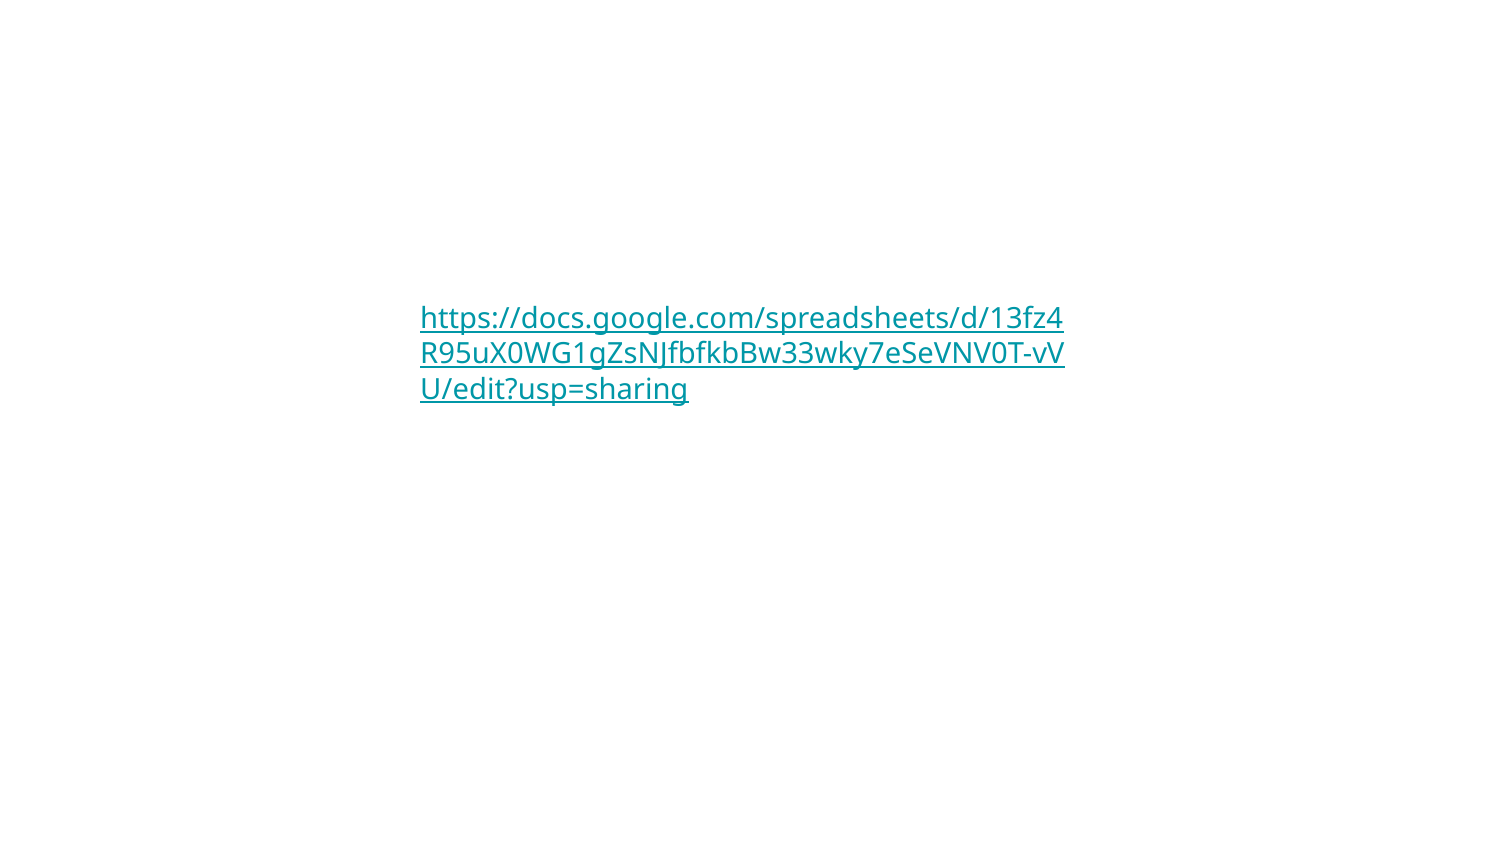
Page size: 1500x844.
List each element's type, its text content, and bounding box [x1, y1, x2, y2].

text_box https://docs.google.com/spreadsheets/d/13fz4R95uX0WG1gZsNJfbfkbBw33wky7eSeVNV0T-vVU/edit?usp=sharing [405, 159, 1095, 685]
